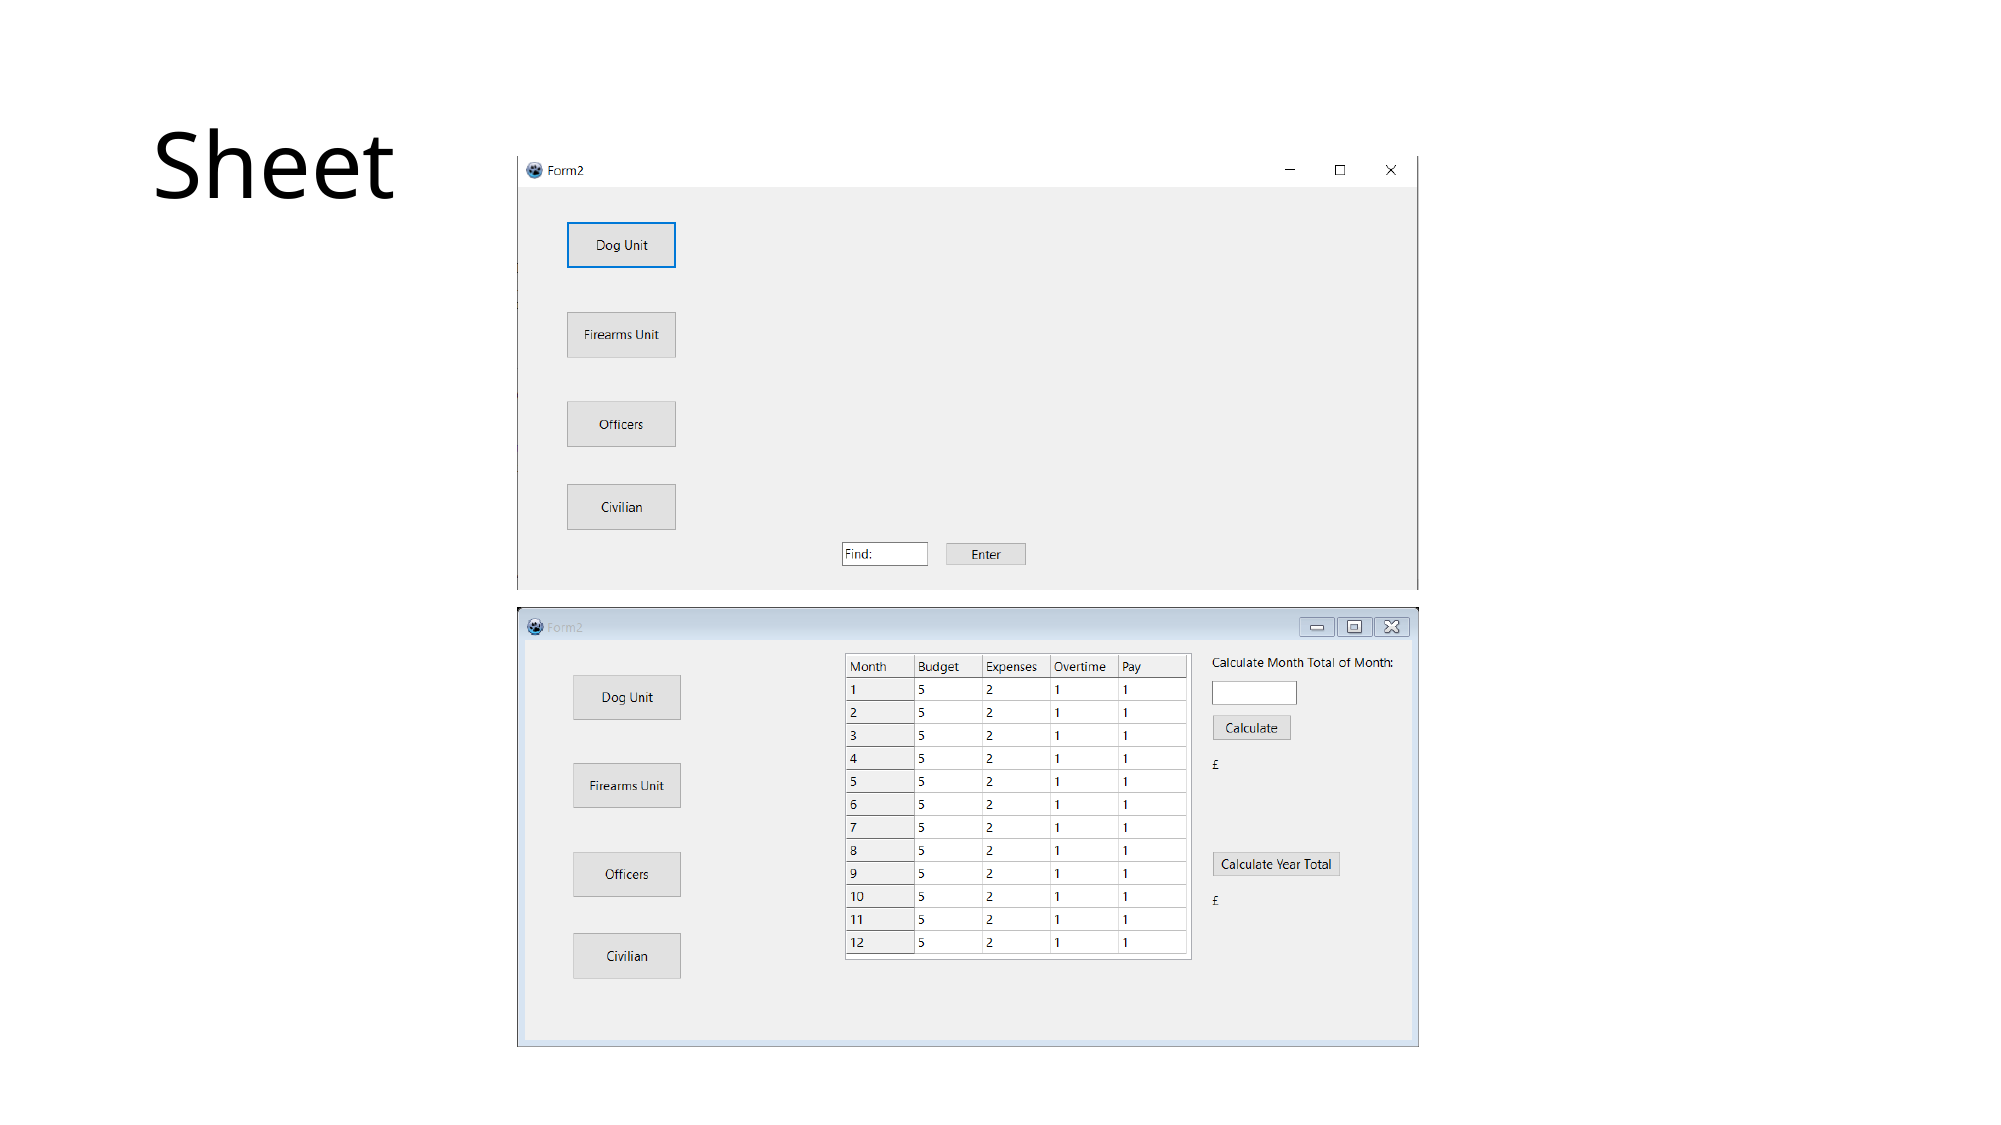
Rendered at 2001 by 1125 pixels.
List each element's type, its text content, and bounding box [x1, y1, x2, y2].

picture [517, 156, 1419, 590]
title Sheet [137, 59, 1863, 278]
picture [517, 607, 1419, 1047]
